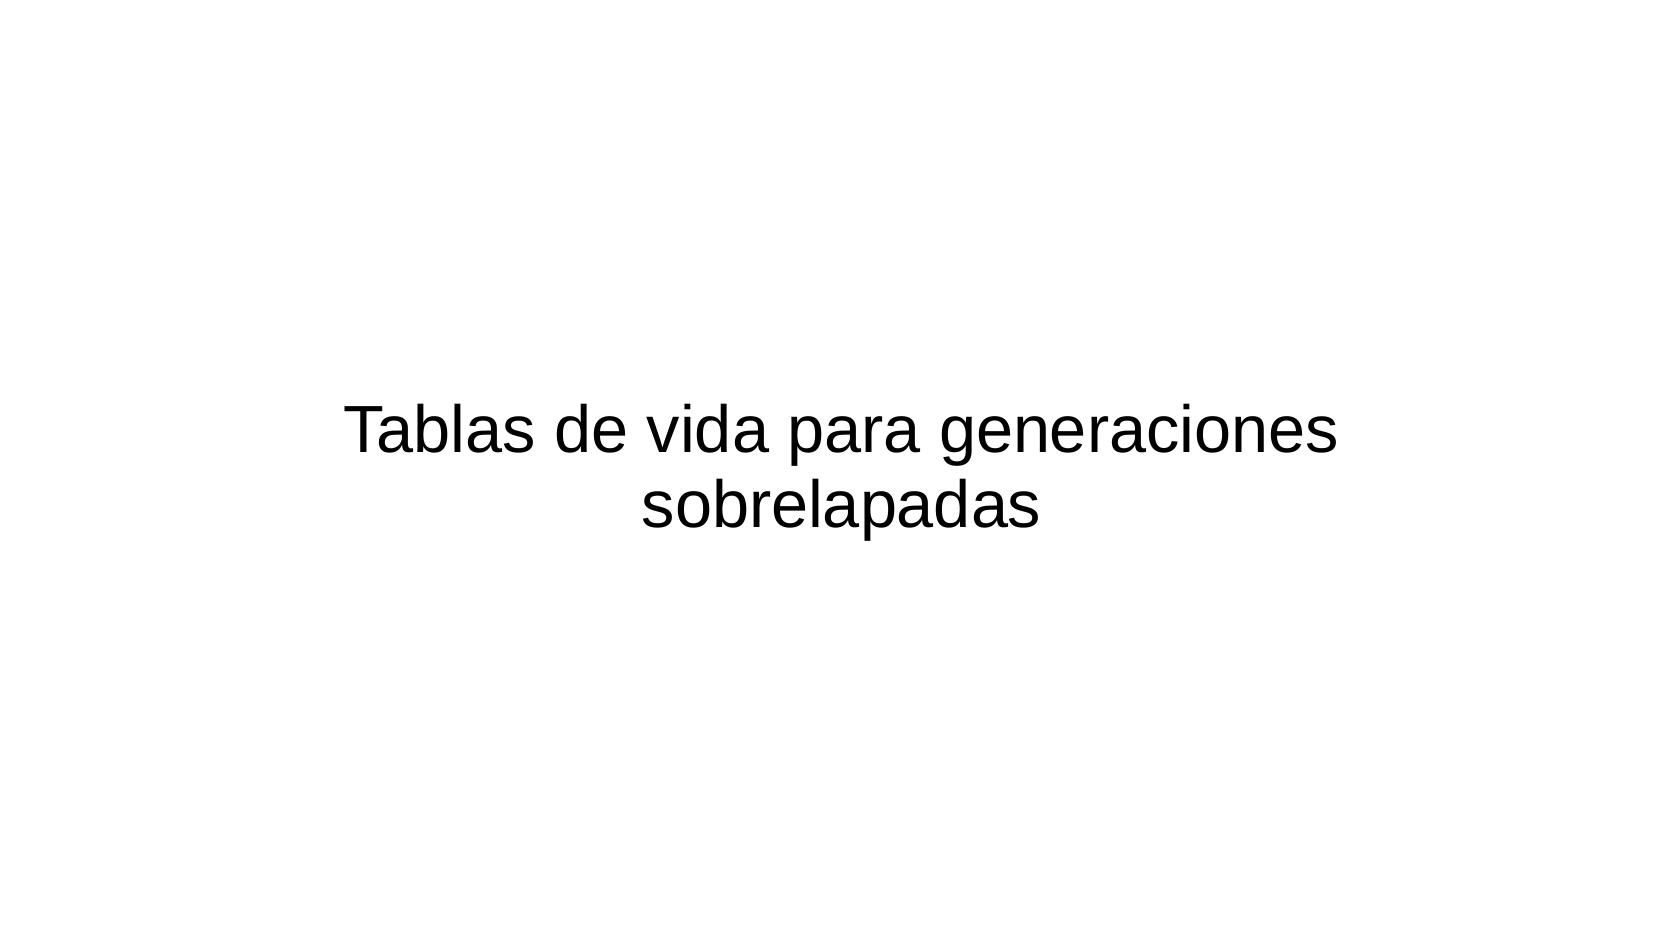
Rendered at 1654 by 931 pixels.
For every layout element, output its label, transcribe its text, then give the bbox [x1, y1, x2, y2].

subtitle Tablas de vida para generaciones sobrelapadas [206, 106, 1477, 827]
